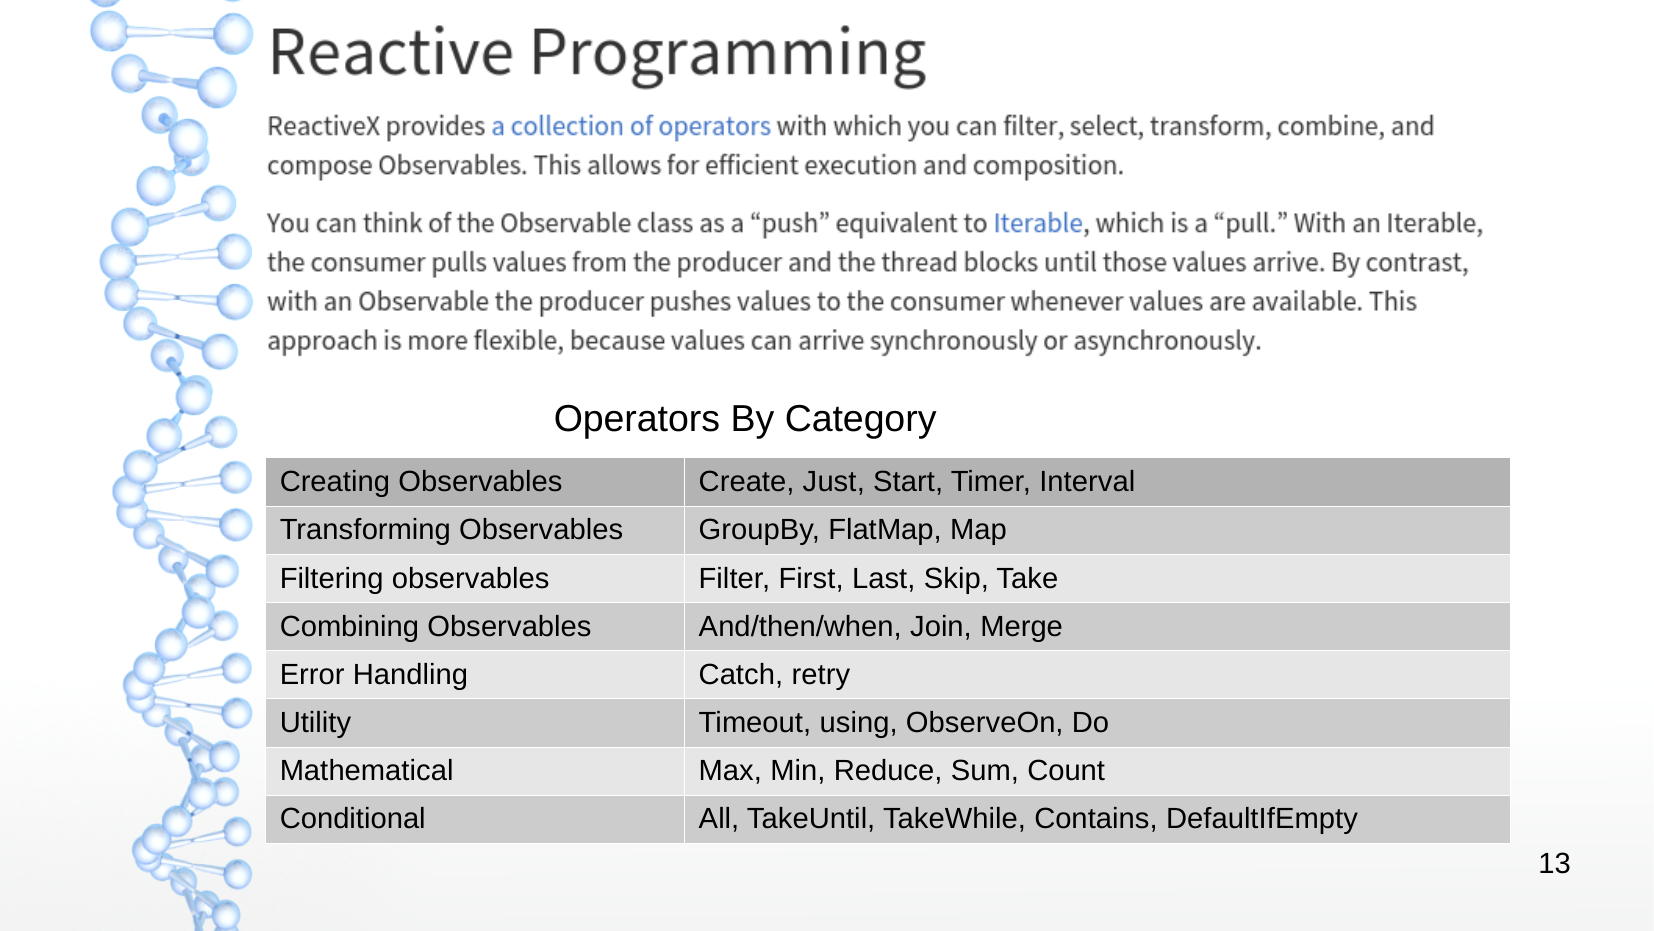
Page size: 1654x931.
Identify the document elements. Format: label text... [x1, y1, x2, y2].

text_box Operators By Category [539, 390, 951, 447]
table_cell Utility [266, 699, 684, 747]
table_cell Mathematical [266, 748, 684, 795]
table_cell Filter, First, Last, Skip, Take [685, 555, 1510, 602]
table_cell Max, Min, Reduce, Sum, Count [685, 748, 1510, 795]
table_header Creating Observables [266, 458, 684, 506]
table_header Create, Just, Start, Timer, Interval [685, 458, 1510, 506]
picture [0, 0, 1654, 931]
table_cell Transforming Observables [266, 507, 684, 554]
table_cell All, TakeUntil, TakeWhile, Contains, DefaultIfEmpty [685, 796, 1510, 843]
table_cell Combining Observables [266, 603, 684, 650]
table_cell Conditional [266, 796, 684, 843]
table_cell Error Handling [266, 651, 684, 698]
table_cell And/then/when, Join, Merge [685, 603, 1510, 650]
table_cell GroupBy, FlatMap, Map [685, 507, 1510, 554]
table_cell Timeout, using, ObserveOn, Do [685, 699, 1510, 747]
table_cell Catch, retry [685, 651, 1510, 698]
table_cell Filtering observables [266, 555, 684, 602]
